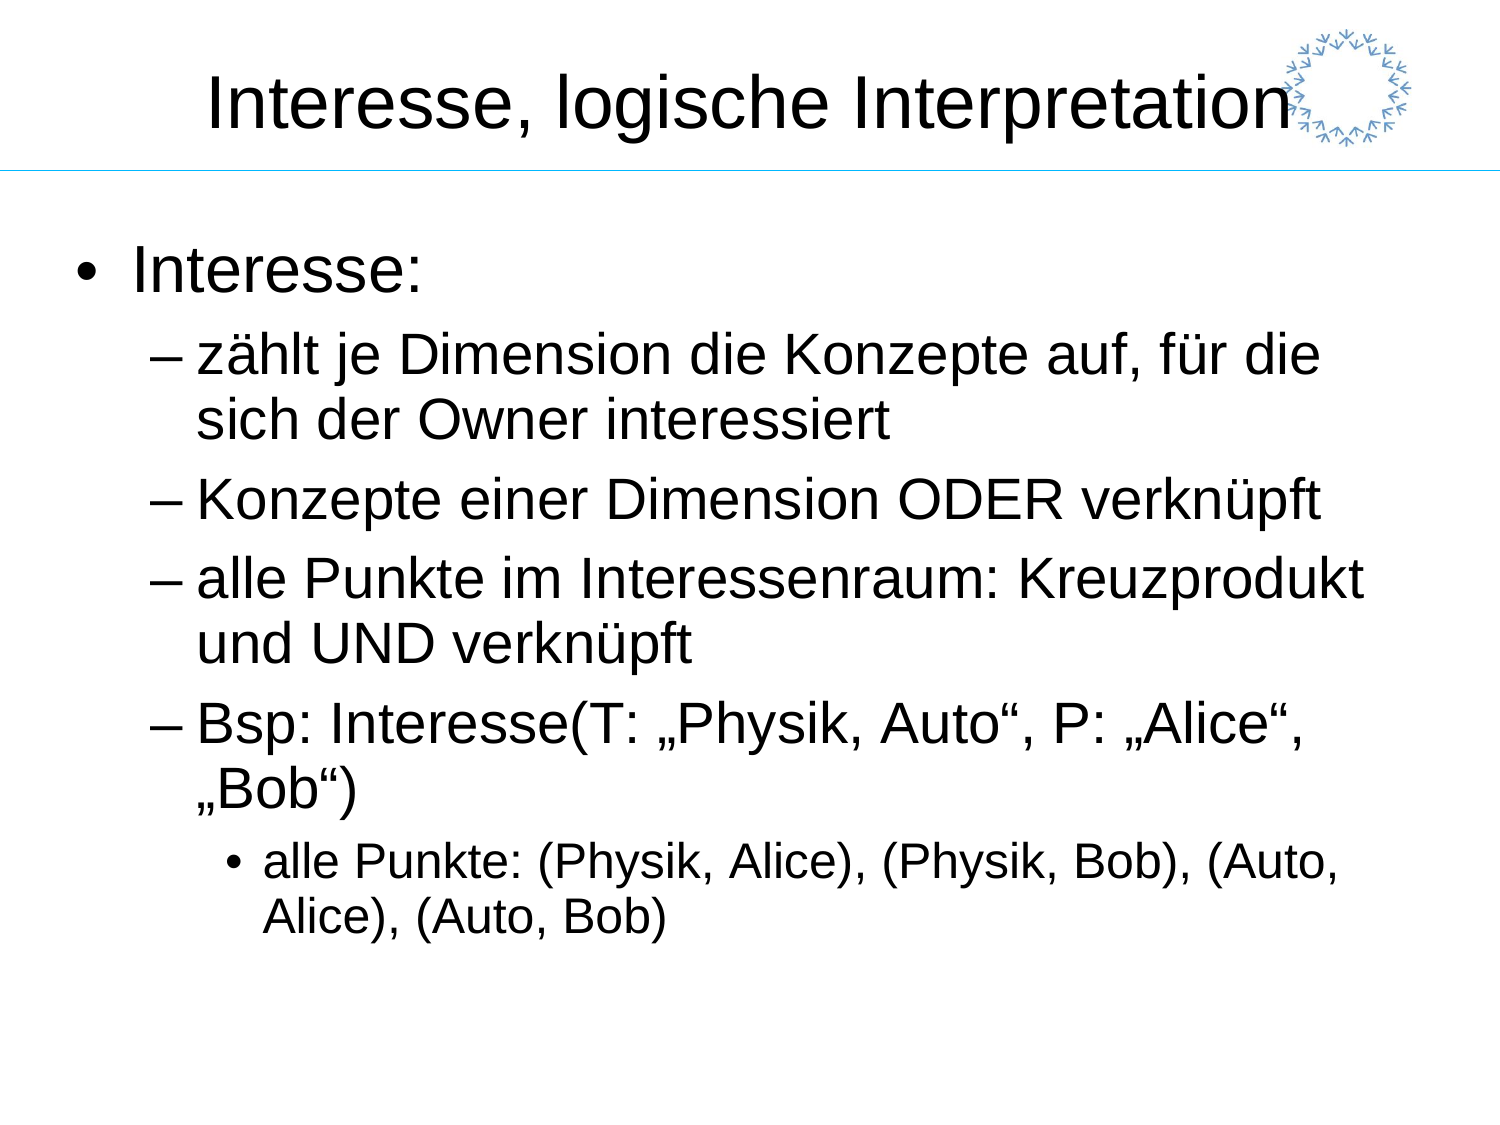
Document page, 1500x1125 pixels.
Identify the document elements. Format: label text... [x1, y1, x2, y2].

picture [1281, 29, 1412, 57]
title Interesse, logische Interpretation [75, 57, 1426, 148]
list Interesse: zählt je Dimension die Konzepte auf, für die sich der Owner interessiert Konzepte einer Dimension ODER verknüpft alle Punkte im Interessenraum: Kreuzprodukt und UND verknüpft Bsp: Interesse(T: „Physik, Auto“, P: „Alice“, „Bob“) alle Punkte: (Physik, Alice), (Physik, Bob), (Auto, Alice), (Auto, Bob) [75, 232, 1426, 986]
